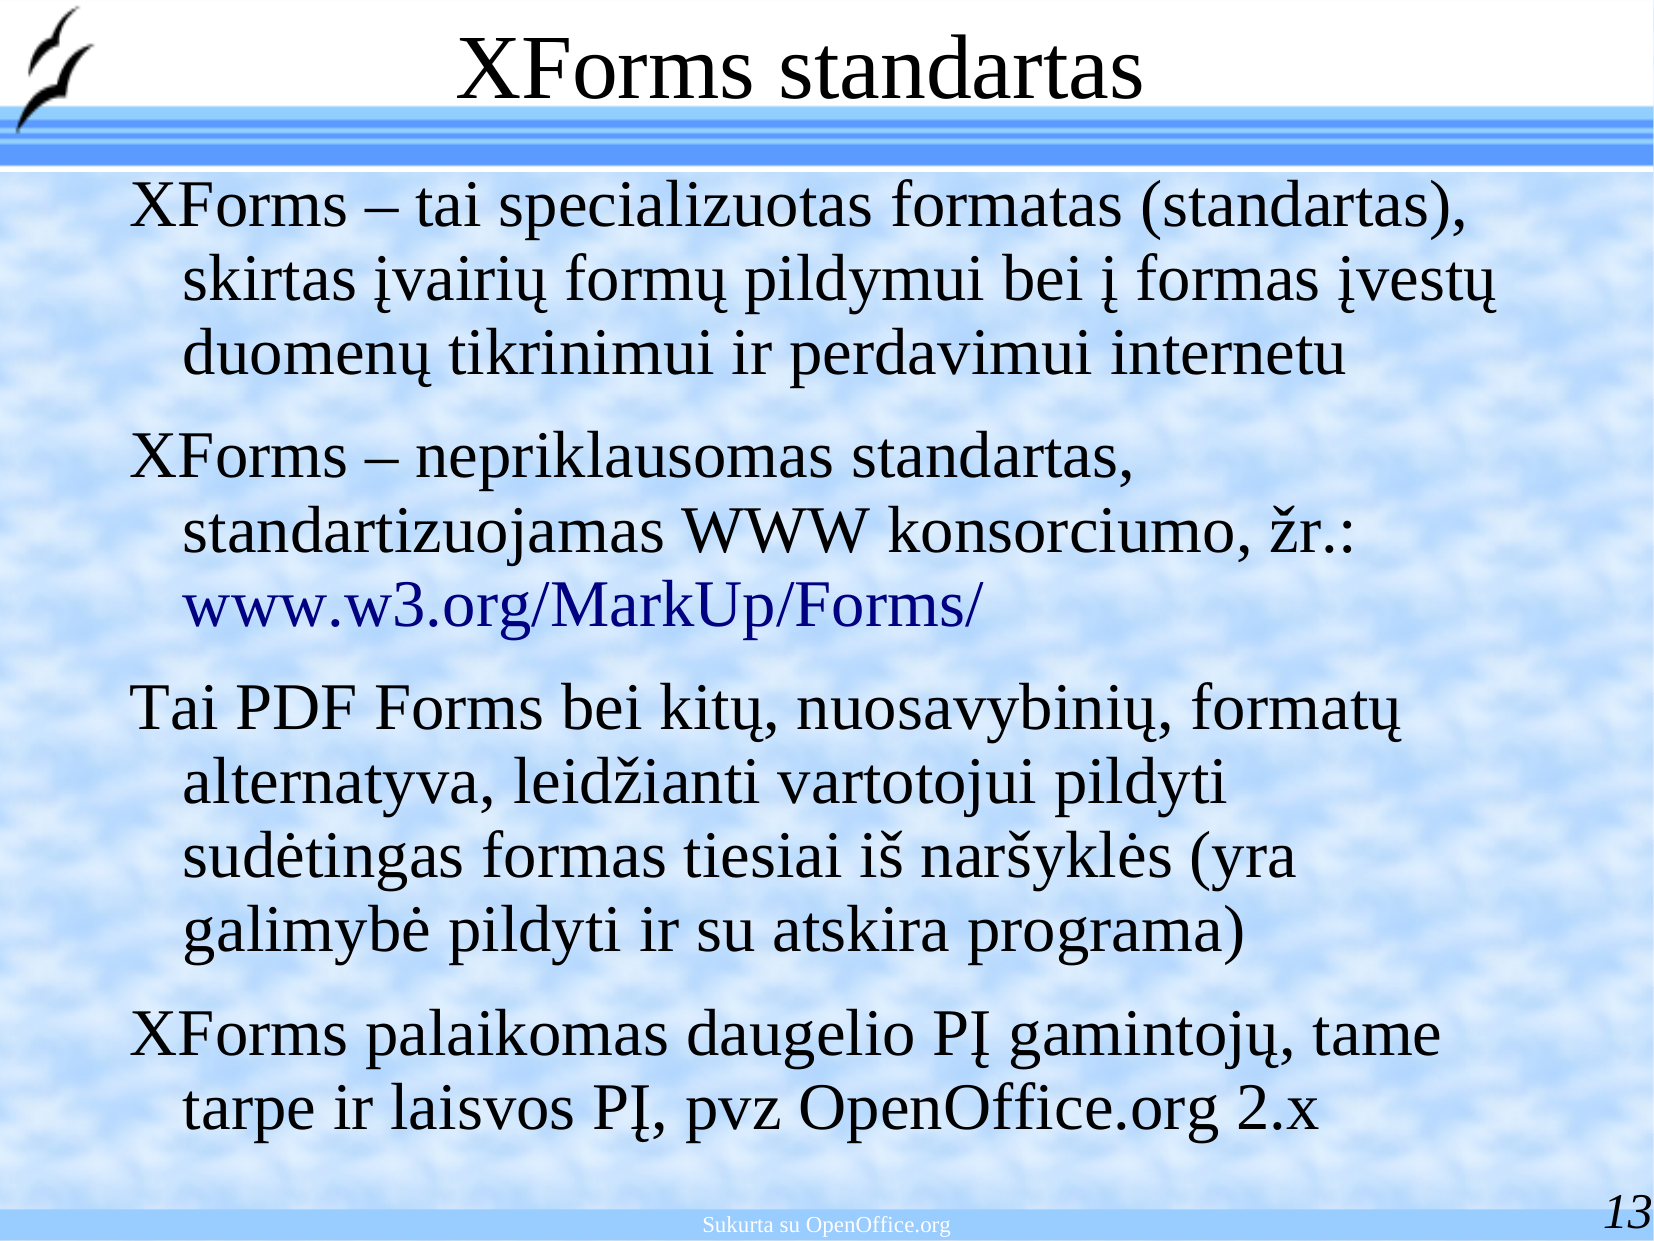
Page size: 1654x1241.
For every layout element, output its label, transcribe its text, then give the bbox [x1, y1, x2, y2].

title XForms standartas [94, 0, 1507, 137]
picture [0, 0, 1654, 1209]
list XForms – tai specializuotas formatas (standartas), skirtas įvairių formų pildymui bei į formas įvestų duomenų tikrinimui ir perdavimui internetu XForms – nepriklausomas standartas, standartizuojamas WWW konsorciumo, žr.: www.w3.org/MarkUp/Forms/ Tai PDF Forms bei kitų, nuosavybinių, formatų alternatyva, leidžianti vartotojui pildyti sudėtingas formas tiesiai iš naršyklės (yra galimybė pildyti ir su atskira programa) XForms palaikomas daugelio PĮ gamintojų, tame tarpe ir laisvos PĮ, pvz OpenOffice.org 2.x [112, 166, 1525, 1225]
